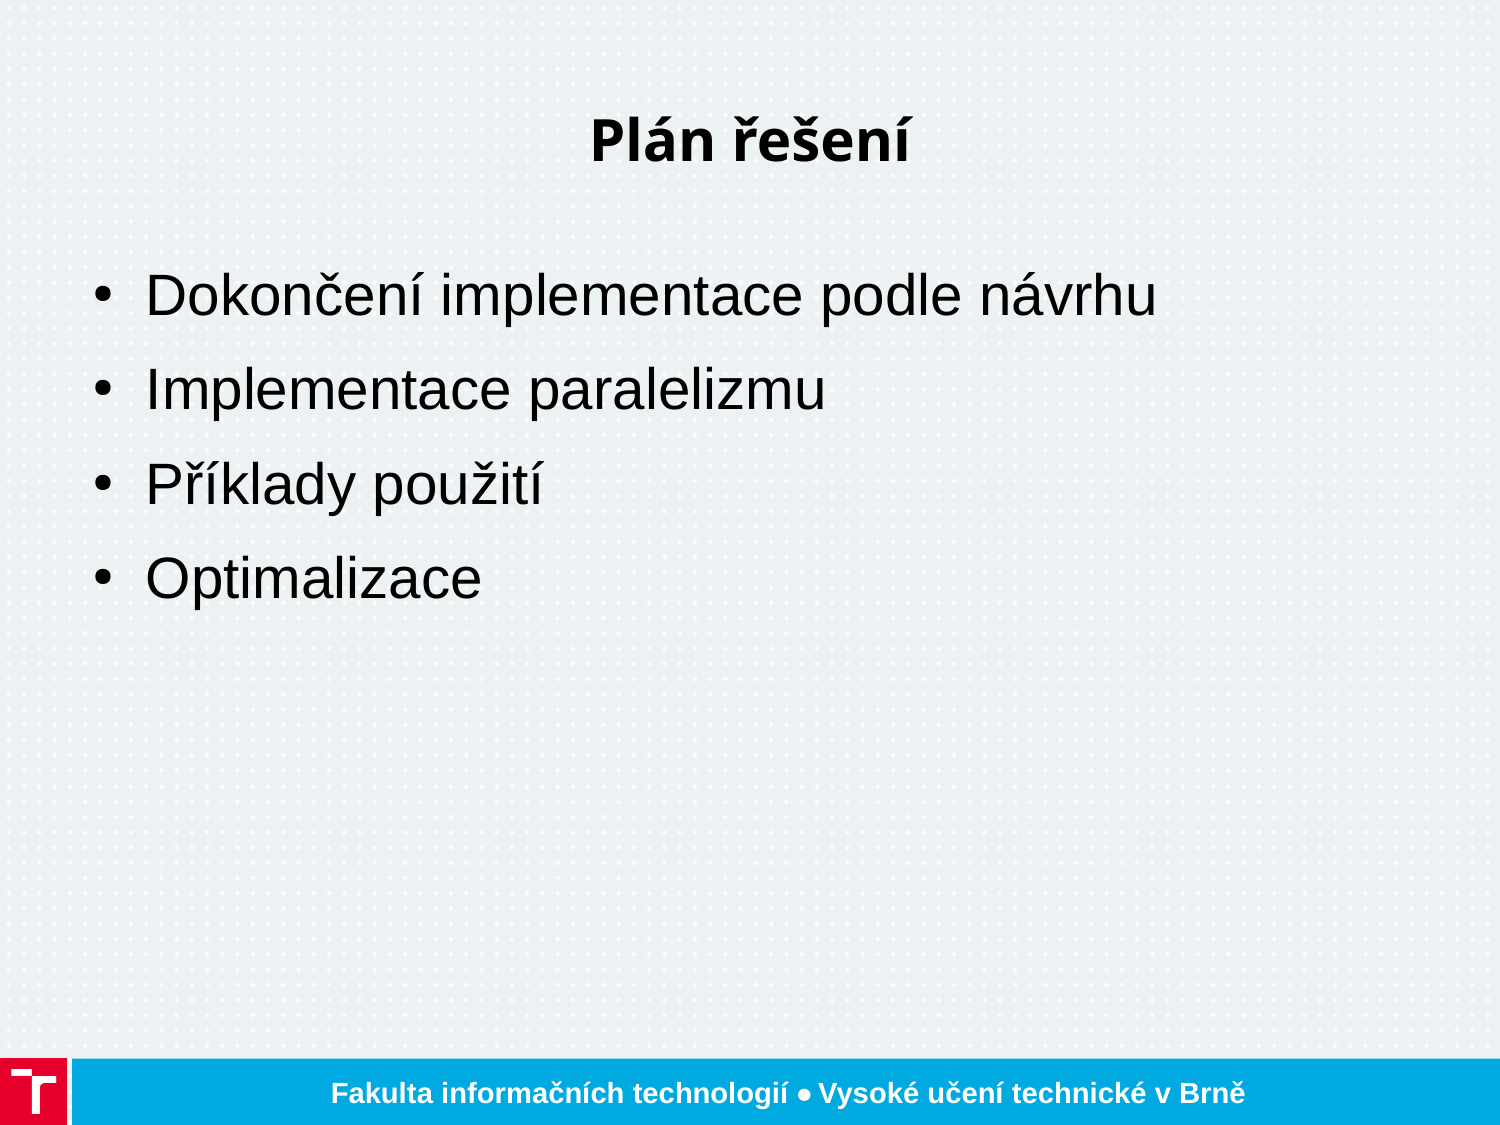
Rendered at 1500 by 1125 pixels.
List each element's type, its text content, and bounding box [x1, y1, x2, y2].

picture [0, 0, 1500, 1125]
list Dokončení implementace podle návrhu Implementace paralelizmu Příklady použití Optimalizace [75, 262, 1425, 1005]
title Plán řešení [75, 45, 1425, 233]
